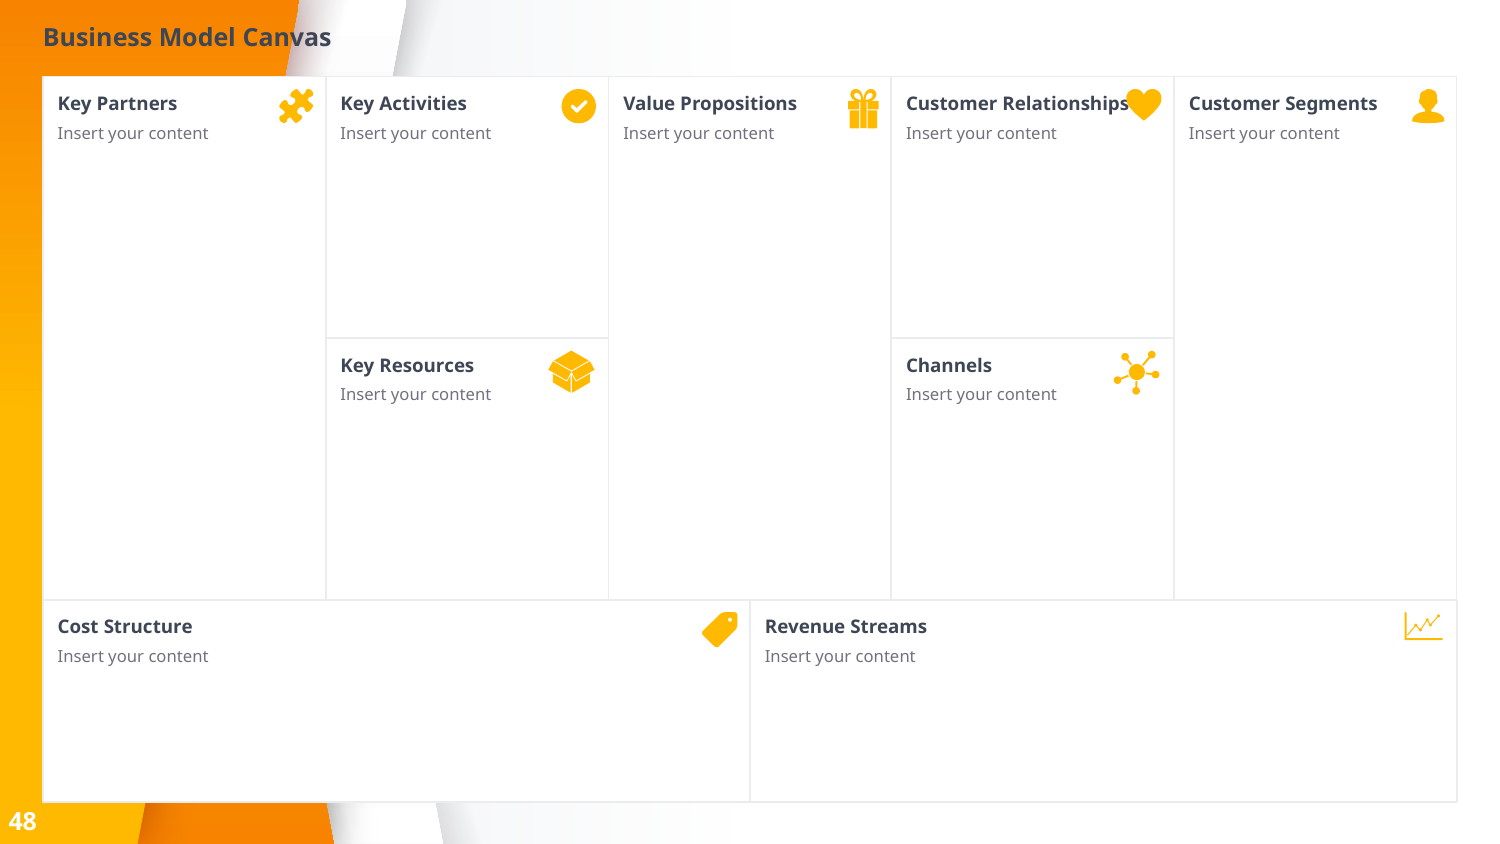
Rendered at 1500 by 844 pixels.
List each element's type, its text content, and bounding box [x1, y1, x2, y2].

text_box [279, 89, 314, 123]
text_box Cost Structure Insert your content [42, 599, 749, 803]
text_box Key Activities Insert your content [326, 76, 608, 338]
text_box [848, 89, 879, 129]
text_box [548, 350, 595, 393]
text_box [1412, 89, 1445, 124]
text_box Revenue Streams Insert your content [749, 599, 1457, 803]
text_box [1113, 350, 1160, 395]
text_box [702, 612, 738, 648]
text_box Business Model Canvas [42, 0, 1457, 76]
text_box [561, 89, 596, 124]
text_box Value Propositions Insert your content [608, 76, 891, 599]
text_box <número> [0, 801, 46, 844]
text_box Key Resources Insert your content [326, 338, 608, 599]
text_box Key Partners Insert your content [42, 76, 326, 599]
text_box Customer Segments Insert your content [1174, 76, 1457, 599]
text_box Customer Relationships Insert your content [891, 76, 1174, 338]
text_box Channels Insert your content [891, 338, 1174, 599]
text_box [1126, 89, 1162, 121]
text_box [1404, 612, 1443, 641]
